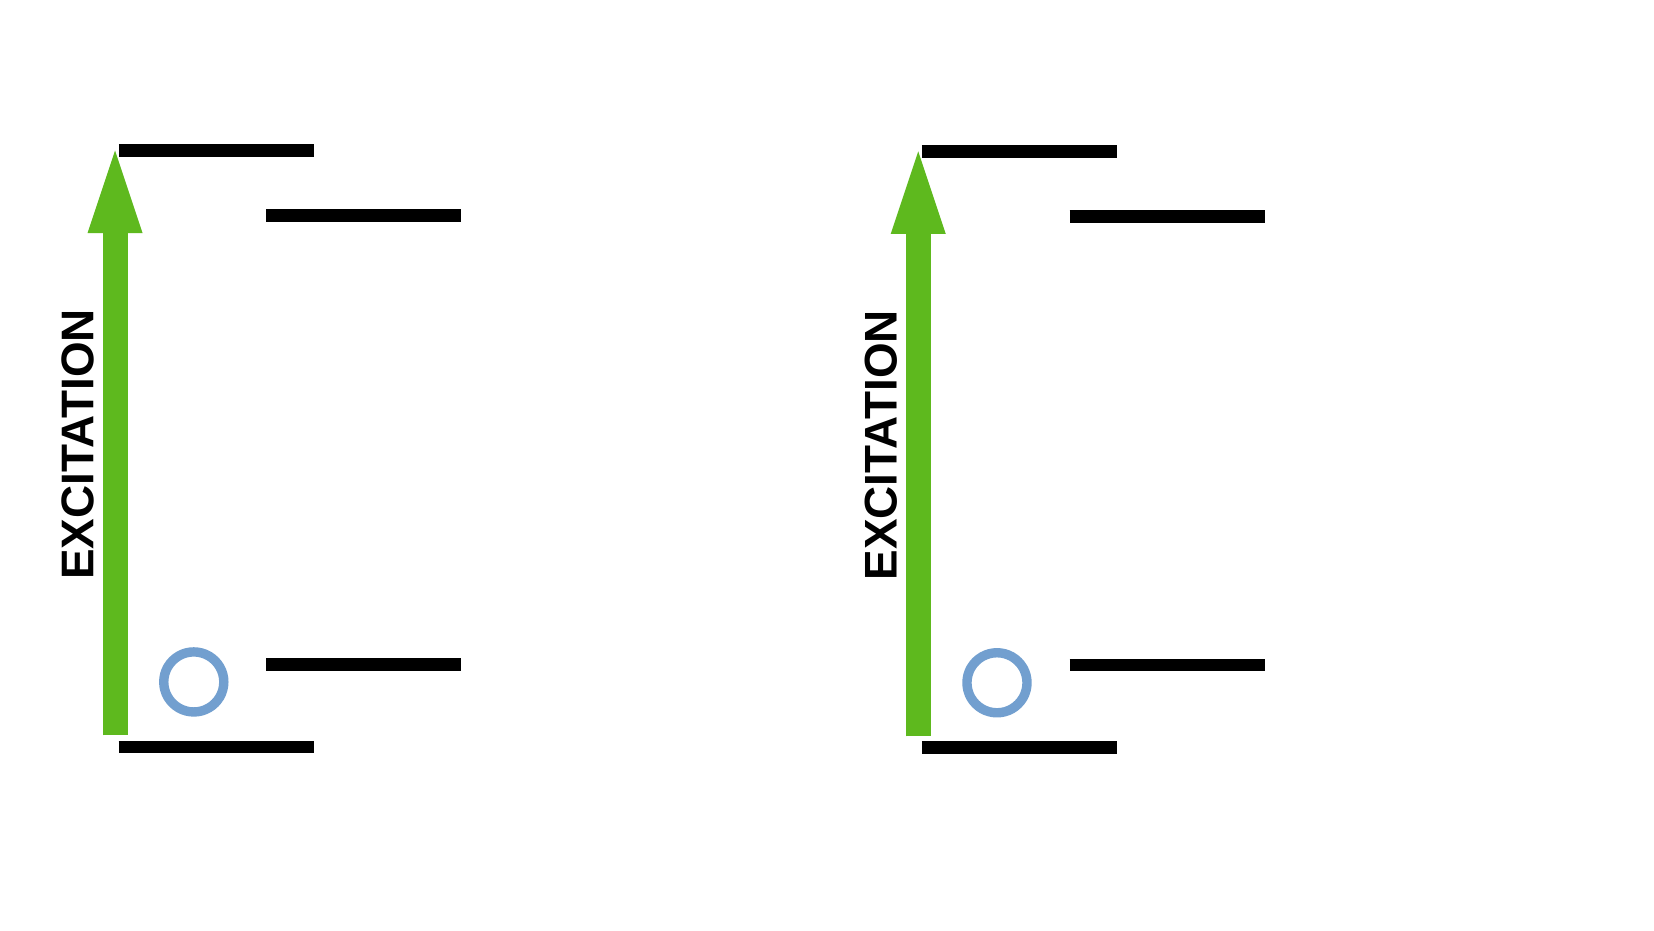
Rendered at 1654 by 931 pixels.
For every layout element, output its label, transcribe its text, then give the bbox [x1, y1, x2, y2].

text_box EXCITATION [44, 189, 111, 700]
text_box EXCITATION [847, 190, 914, 701]
